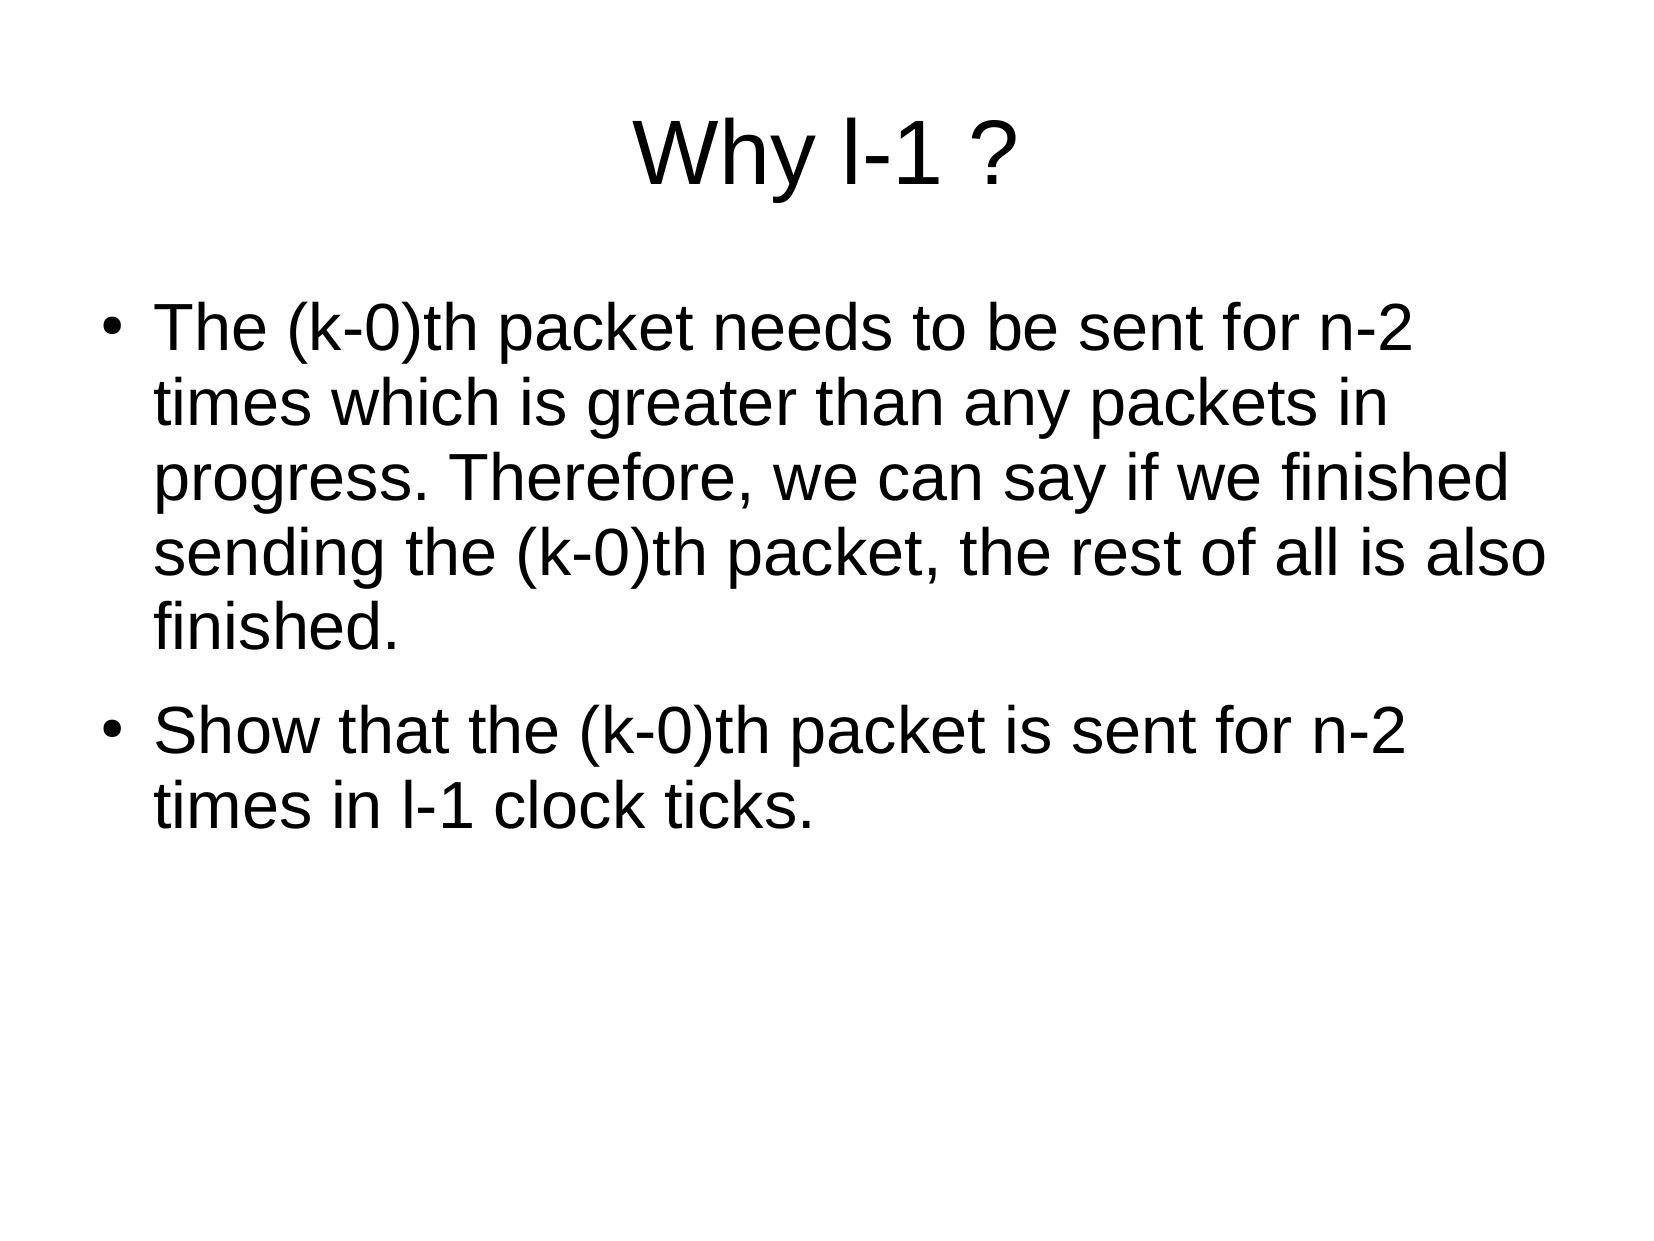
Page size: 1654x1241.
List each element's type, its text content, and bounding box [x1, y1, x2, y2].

list The (k-0)th packet needs to be sent for n-2 times which is greater than any packets in progress. Therefore, we can say if we finished sending the (k-0)th packet, the rest of all is also finished. Show that the (k-0)th packet is sent for n-2 times in l-1 clock ticks. [82, 290, 1571, 1010]
title Why l-1 ? [82, 49, 1571, 257]
